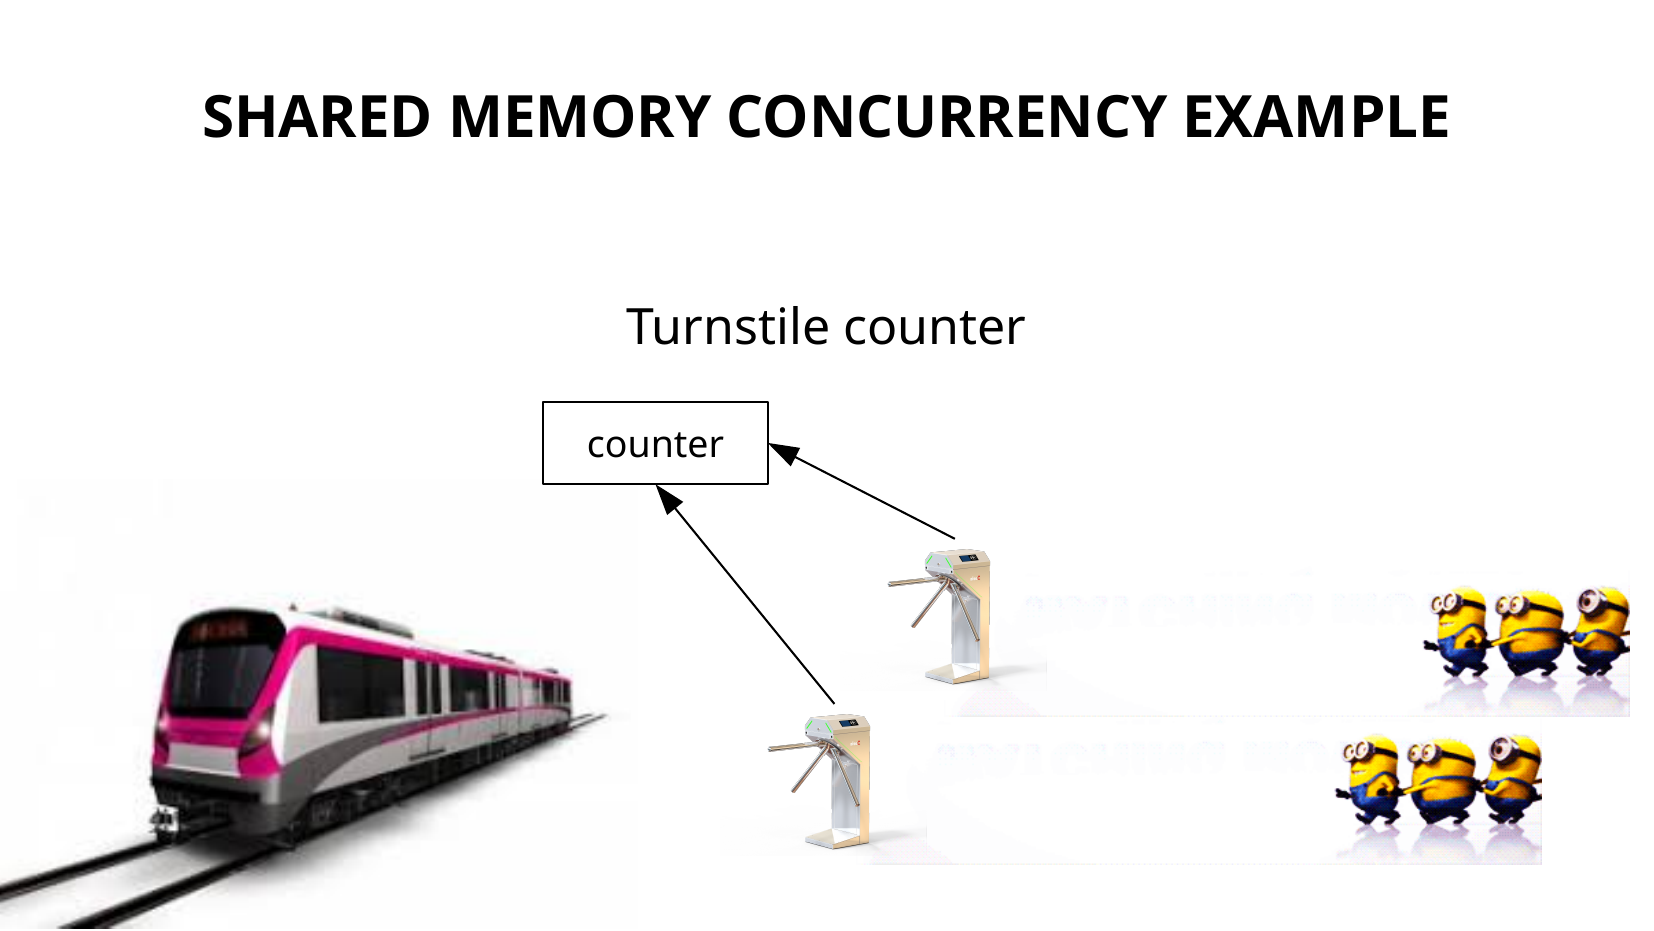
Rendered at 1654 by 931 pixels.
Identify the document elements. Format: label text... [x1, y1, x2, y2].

text_box Turnstile counter [183, 283, 1471, 360]
text_box counter [543, 401, 768, 485]
title SHARED MEMORY CONCURRENCY EXAMPLE [82, 36, 1571, 193]
picture [720, 348, 1630, 865]
picture [0, 479, 638, 929]
